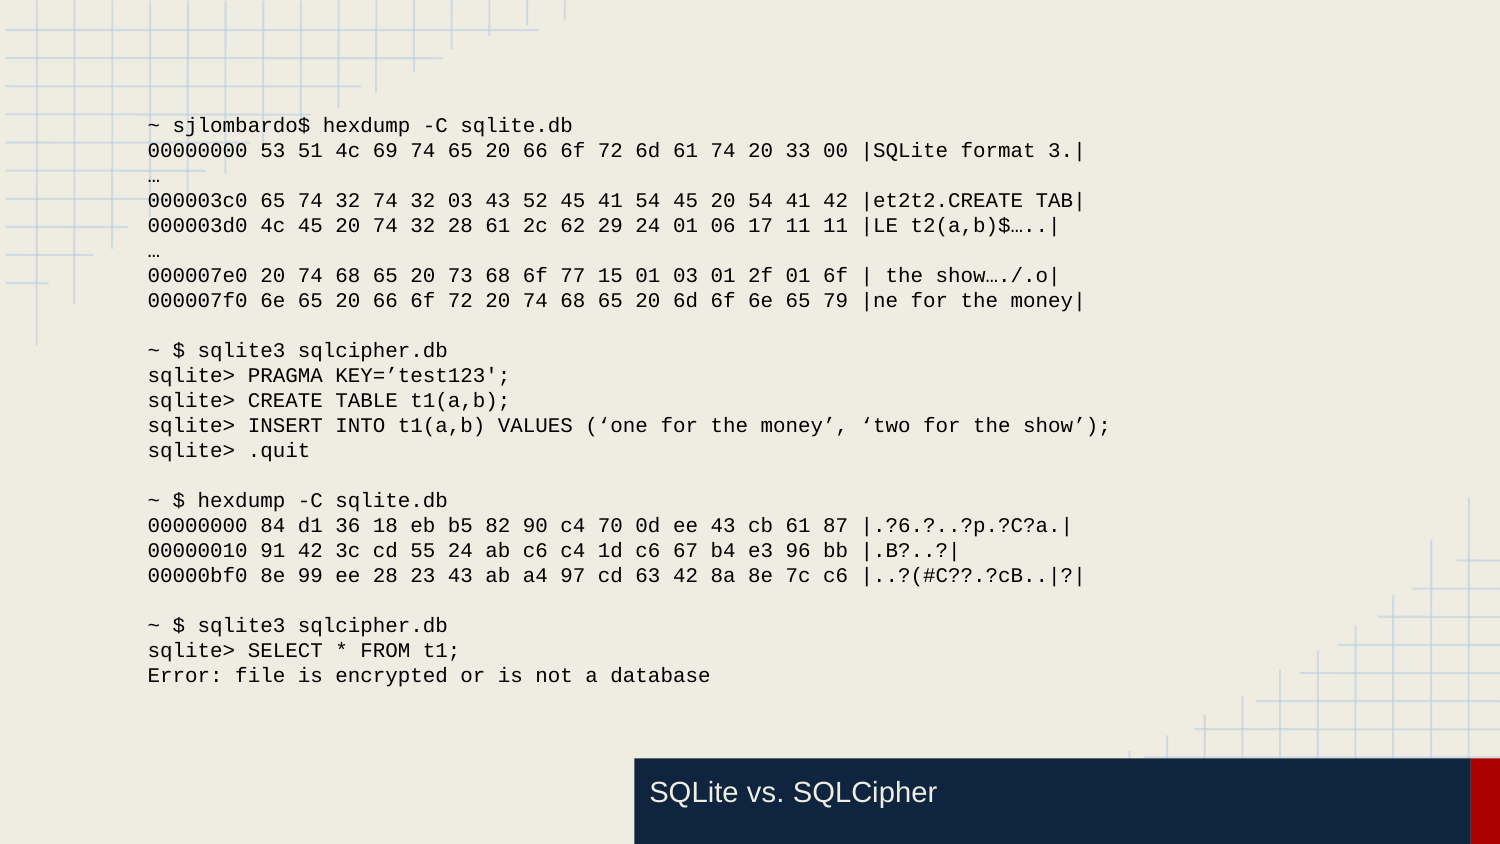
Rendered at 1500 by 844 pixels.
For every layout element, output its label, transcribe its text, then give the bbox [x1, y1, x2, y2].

text_box ~ sjlombardo$ hexdump -C sqlite.db 00000000 53 51 4c 69 74 65 20 66 6f 72 6d 61 74 20 33 00 |SQLite format 3.| … 000003c0 65 74 32 74 32 03 43 52 45 41 54 45 20 54 41 42 |et2t2.CREATE TAB| 000003d0 4c 45 20 74 32 28 61 2c 62 29 24 01 06 17 11 11 |LE t2(a,b)$…..| … 000007e0 20 74 68 65 20 73 68 6f 77 15 01 03 01 2f 01 6f | the show…./.o| 000007f0 6e 65 20 66 6f 72 20 74 68 65 20 6d 6f 6e 65 79 |ne for the money| ~ $ sqlite3 sqlcipher.db sqlite> PRAGMA KEY=’test123′; sqlite> CREATE TABLE t1(a,b); sqlite> INSERT INTO t1(a,b) VALUES (‘one for the money’, ‘two for the show’); sqlite> .quit ~ $ hexdump -C sqlite.db 00000000 84 d1 36 18 eb b5 82 90 c4 70 0d ee 43 cb 61 87 |.?6.?..?p.?C?a.| 00000010 91 42 3c cd 55 24 ab c6 c4 1d c6 67 b4 e3 96 bb |.B?..?| 00000bf0 8e 99 ee 28 23 43 ab a4 97 cd 63 42 8a 8e 7c c6 |..?(#C??.?cB..|?| ~ $ sqlite3 sqlcipher.db sqlite> SELECT * FROM t1; Error: file is encrypted or is not a database [132, 116, 1272, 707]
list SQLite vs. SQLCipher [634, 758, 1471, 844]
